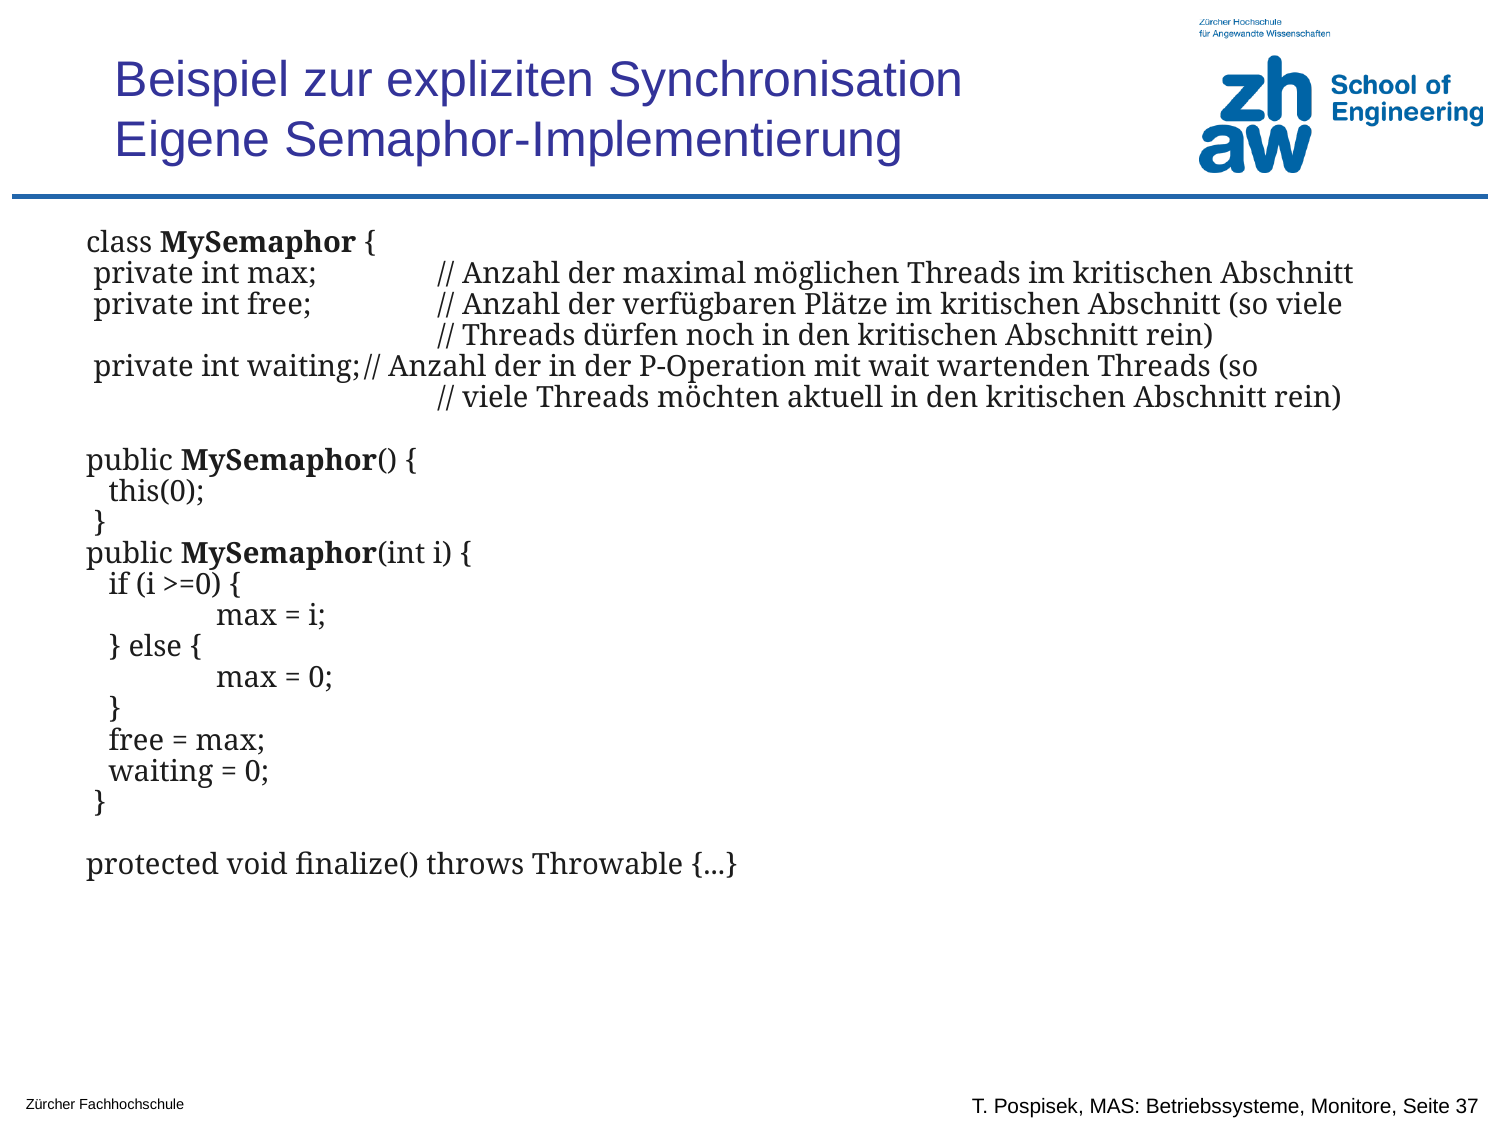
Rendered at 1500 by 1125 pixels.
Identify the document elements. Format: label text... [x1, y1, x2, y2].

title Beispiel zur expliziten Synchronisation Eigene Semaphor-Implementierung [99, 50, 1379, 163]
text_box class MySemaphor { private int max; // Anzahl der maximal möglichen Threads im kritischen Abschnitt private int free; // Anzahl der verfügbaren Plätze im kritischen Abschnitt (so viele // Threads dürfen noch in den kritischen Abschnitt rein) private int waiting; // Anzahl der in der P-Operation mit wait wartenden Threads (so // viele Threads möchten aktuell in den kritischen Abschnitt rein) public MySemaphor() { this(0); } public MySemaphor(int i) { if (i >=0) { max = i; } else { max = 0; } free = max; waiting = 0; } protected void finalize() throws Throwable {...} [70, 224, 1465, 938]
picture [1199, 19, 1483, 173]
